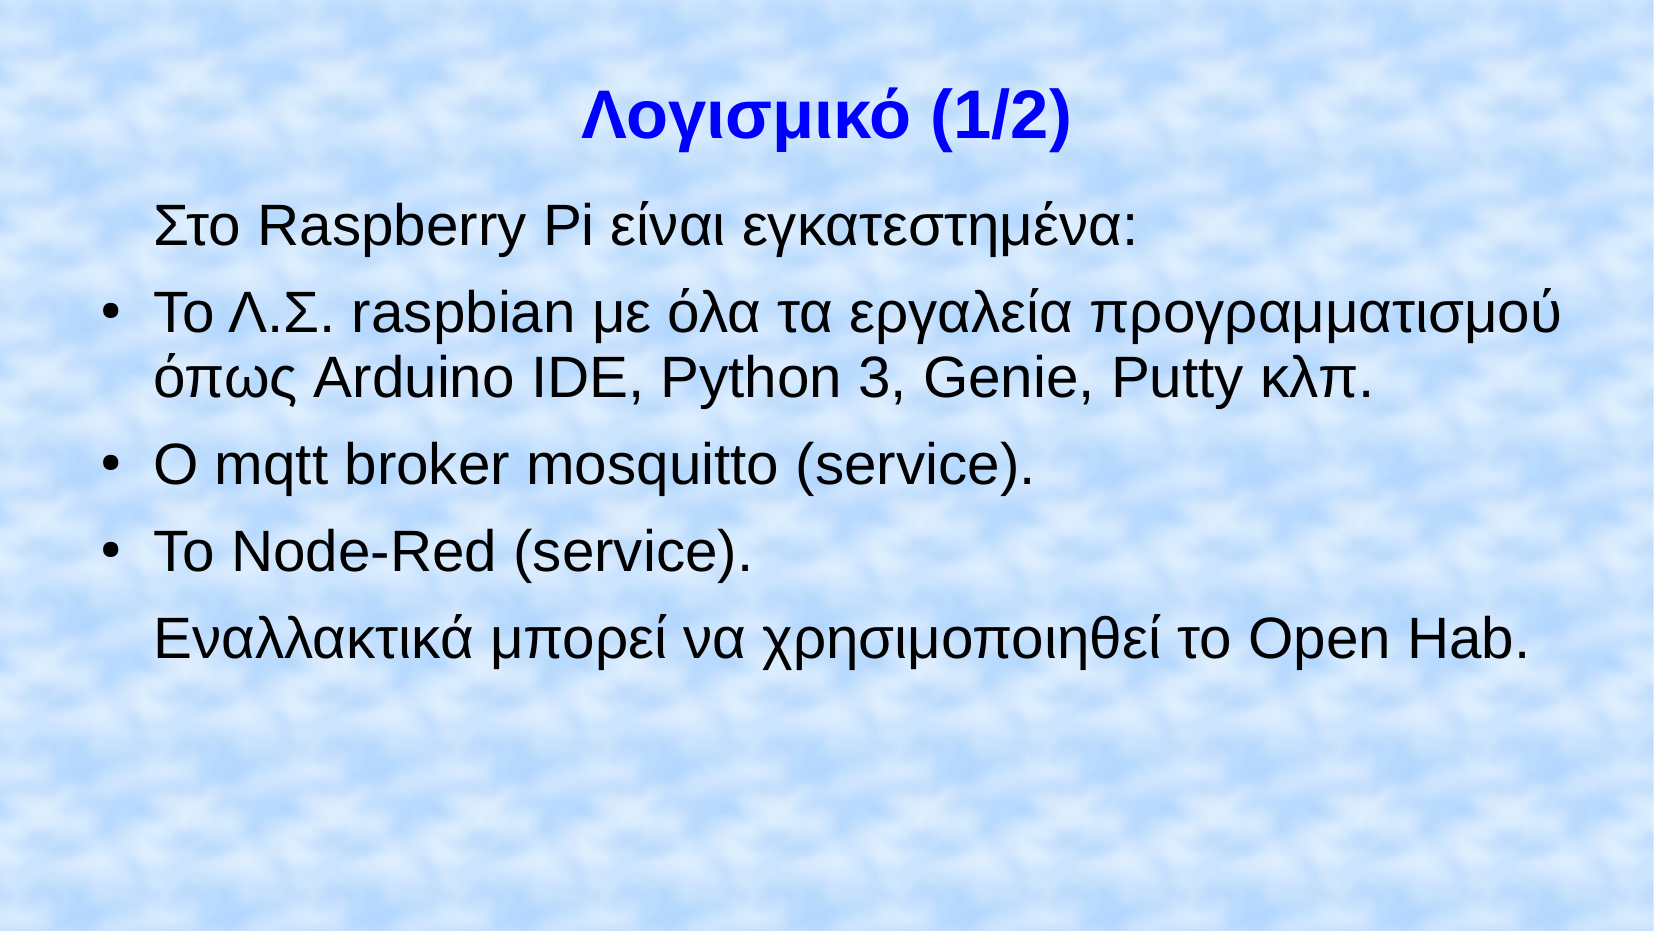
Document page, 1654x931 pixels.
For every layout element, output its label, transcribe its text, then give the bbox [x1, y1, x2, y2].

picture [0, 0, 1654, 931]
list Στο Raspberry Pi είναι εγκατεστημένα: Το Λ.Σ. raspbian με όλα τα εργαλεία προγραμματισμού όπως Arduino IDE, Python 3, Genie, Putty κλπ. Ο mqtt broker mosquitto (service). Το Node-Red (service). Εναλλακτικά μπορεί να χρησιμοποιηθεί το Open Hab. [82, 192, 1571, 790]
title Λογισμικό (1/2) [82, 37, 1571, 192]
